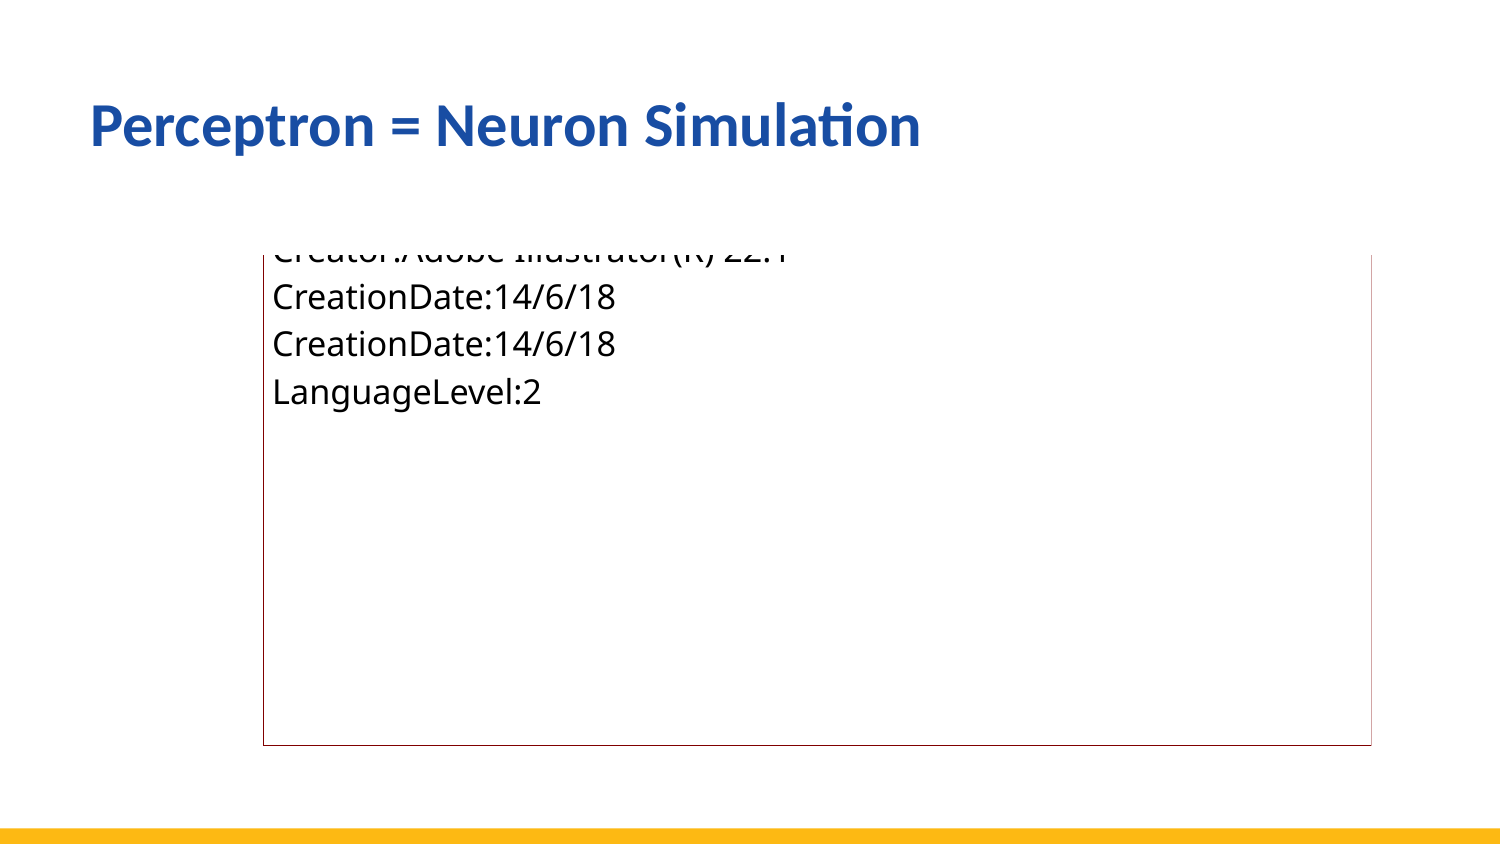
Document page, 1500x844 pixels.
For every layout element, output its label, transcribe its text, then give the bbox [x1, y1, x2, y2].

picture [225, 255, 1461, 811]
title Perceptron = Neuron Simulation [75, 0, 1425, 197]
